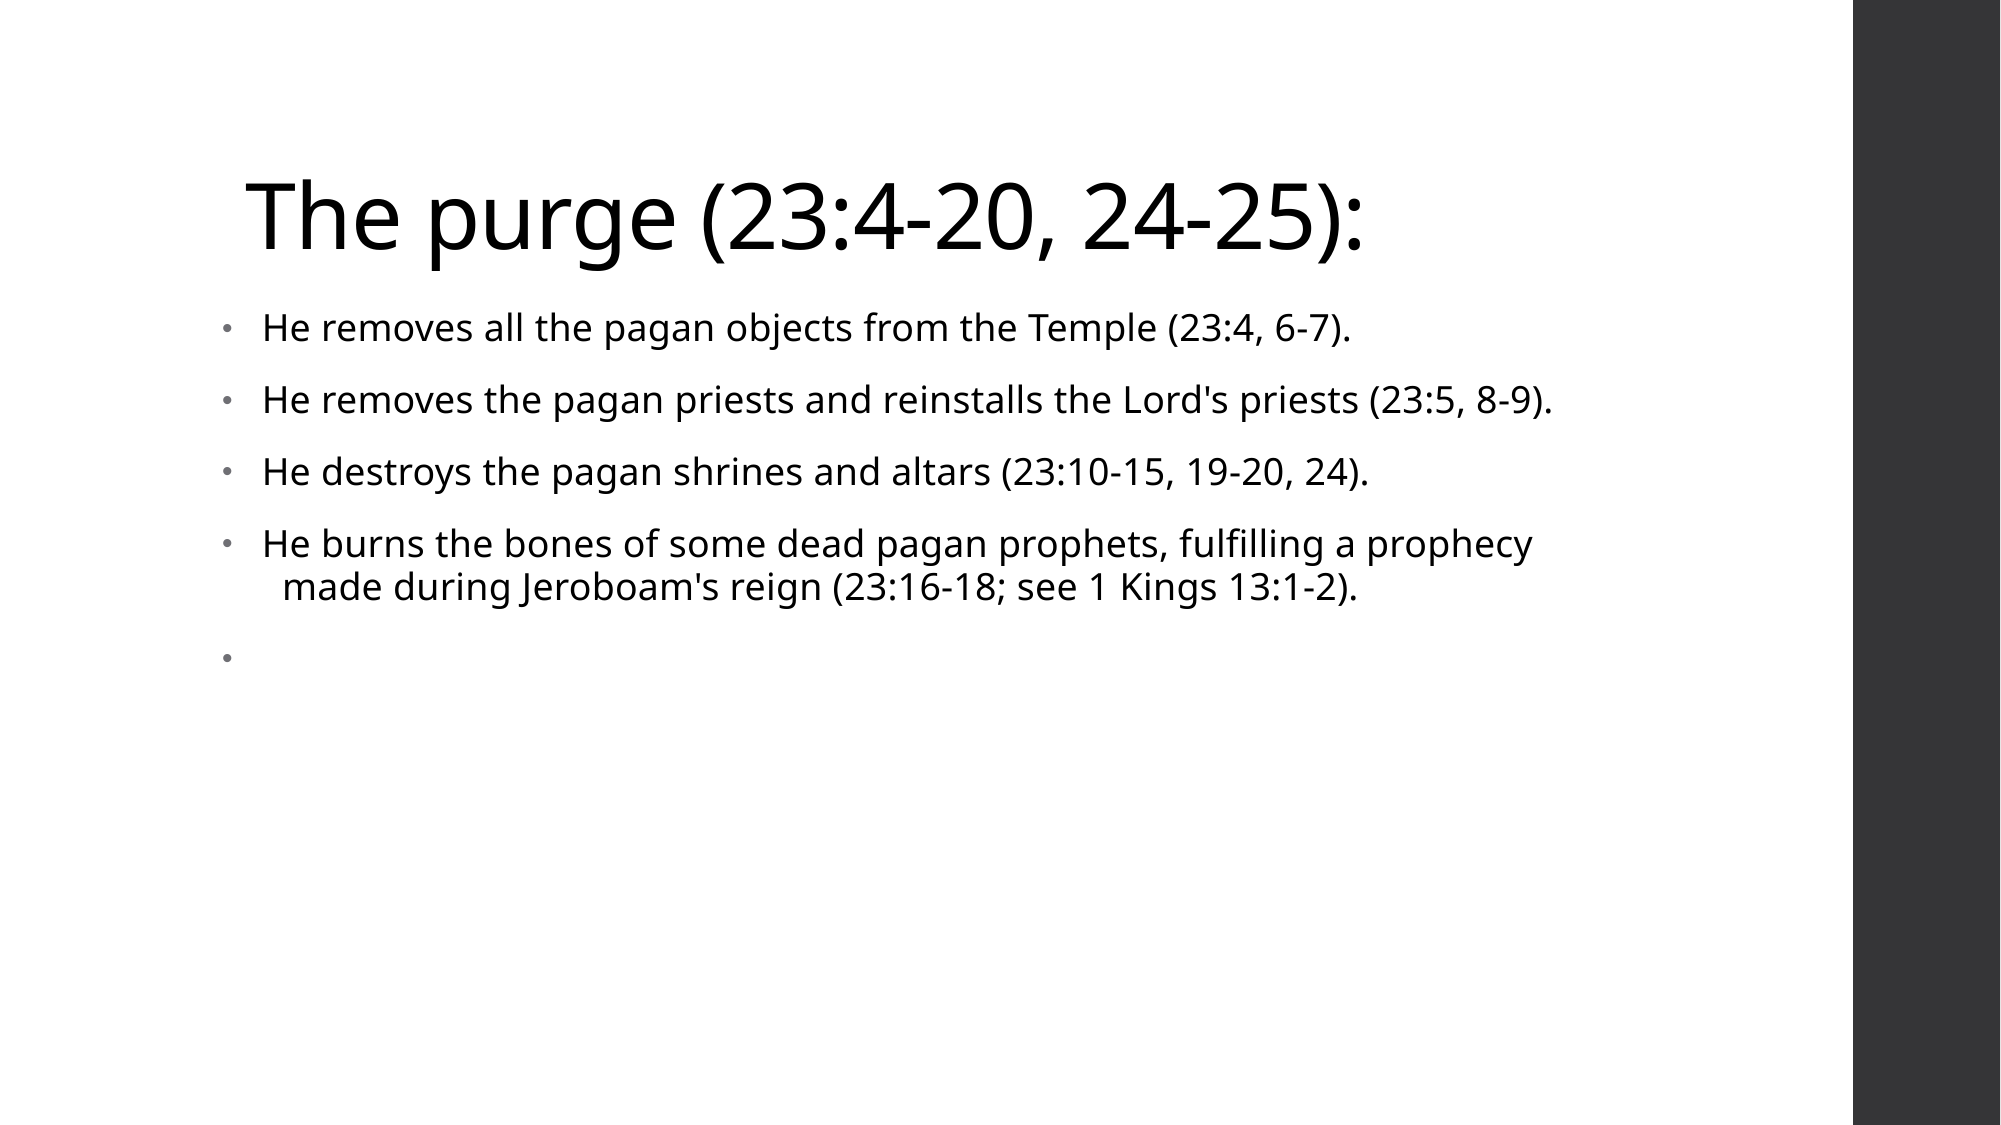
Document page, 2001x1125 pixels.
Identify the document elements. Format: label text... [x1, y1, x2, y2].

list He removes all the pagan objects from the Temple (23:4, 6-7). He removes the pagan priests and reinstalls the Lord's priests (23:5, 8-9). He destroys the pagan shrines and altars (23:10-15, 19-20, 24). He burns the bones of some dead pagan prophets, fulfilling a prophecy made during Jeroboam's reign (23:16-18; see 1 Kings 13:1-2). [206, 299, 1617, 1014]
title The purge (23:4-20, 24-25): [206, 60, 1797, 278]
